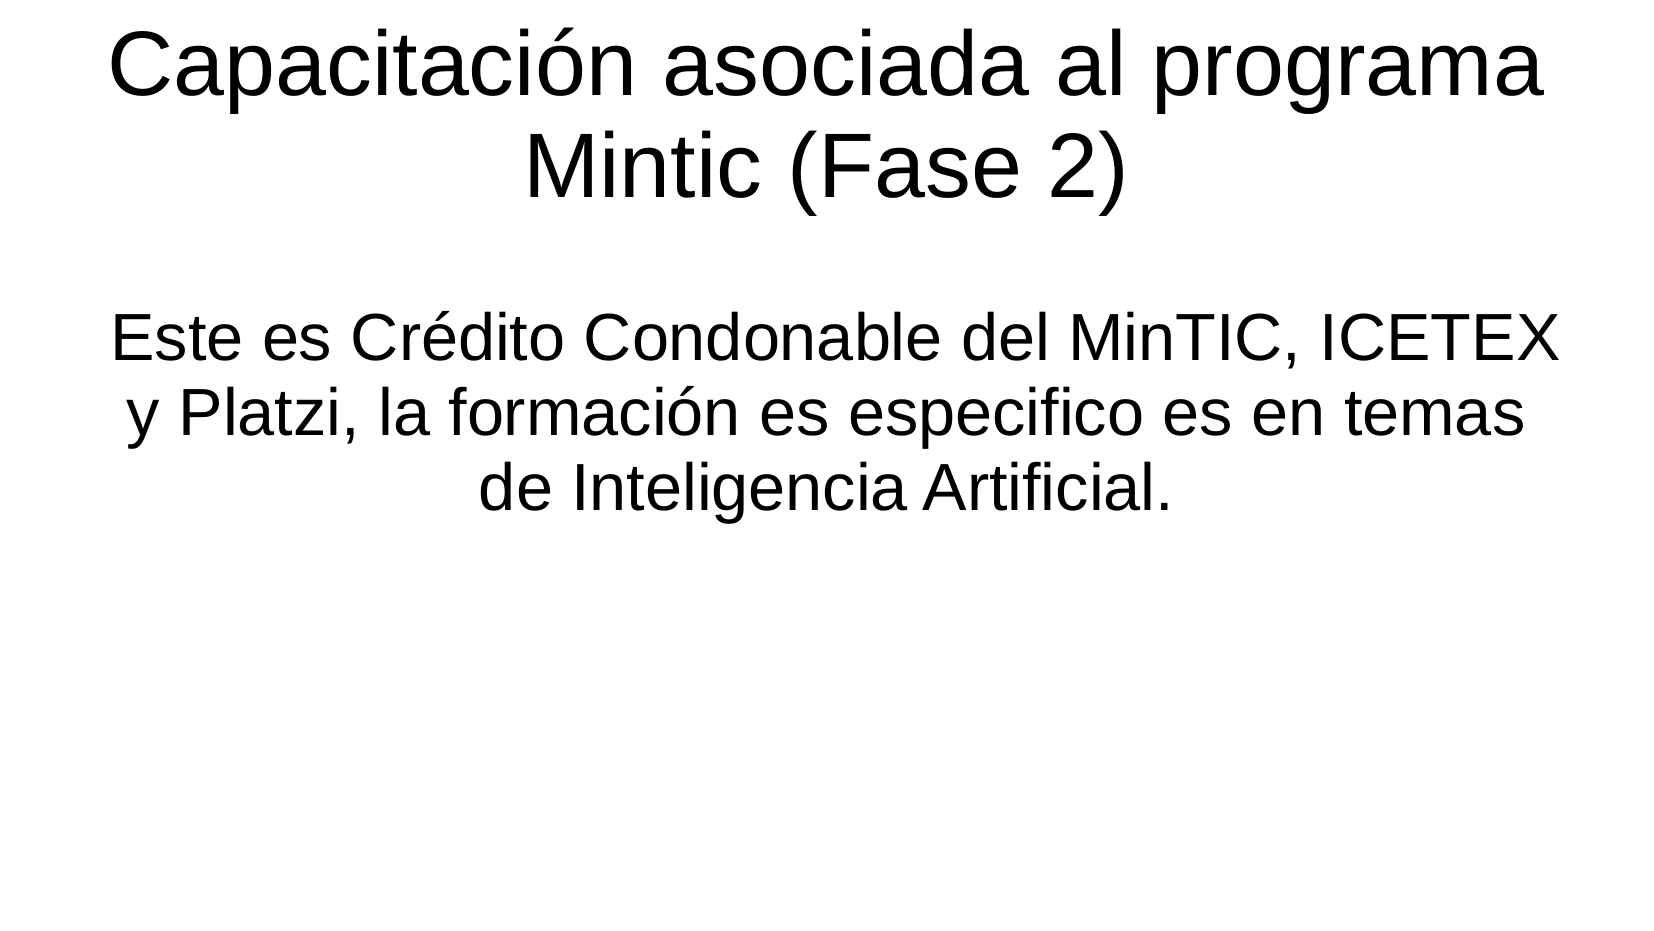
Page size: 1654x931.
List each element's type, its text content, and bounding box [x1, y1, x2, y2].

subtitle Este es Crédito Condonable del MinTIC, ICETEX y Platzi, la formación es especifico es en temas de Inteligencia Artificial. [82, 217, 1571, 758]
title Capacitación asociada al programa Mintic (Fase 2) [82, 12, 1571, 217]
